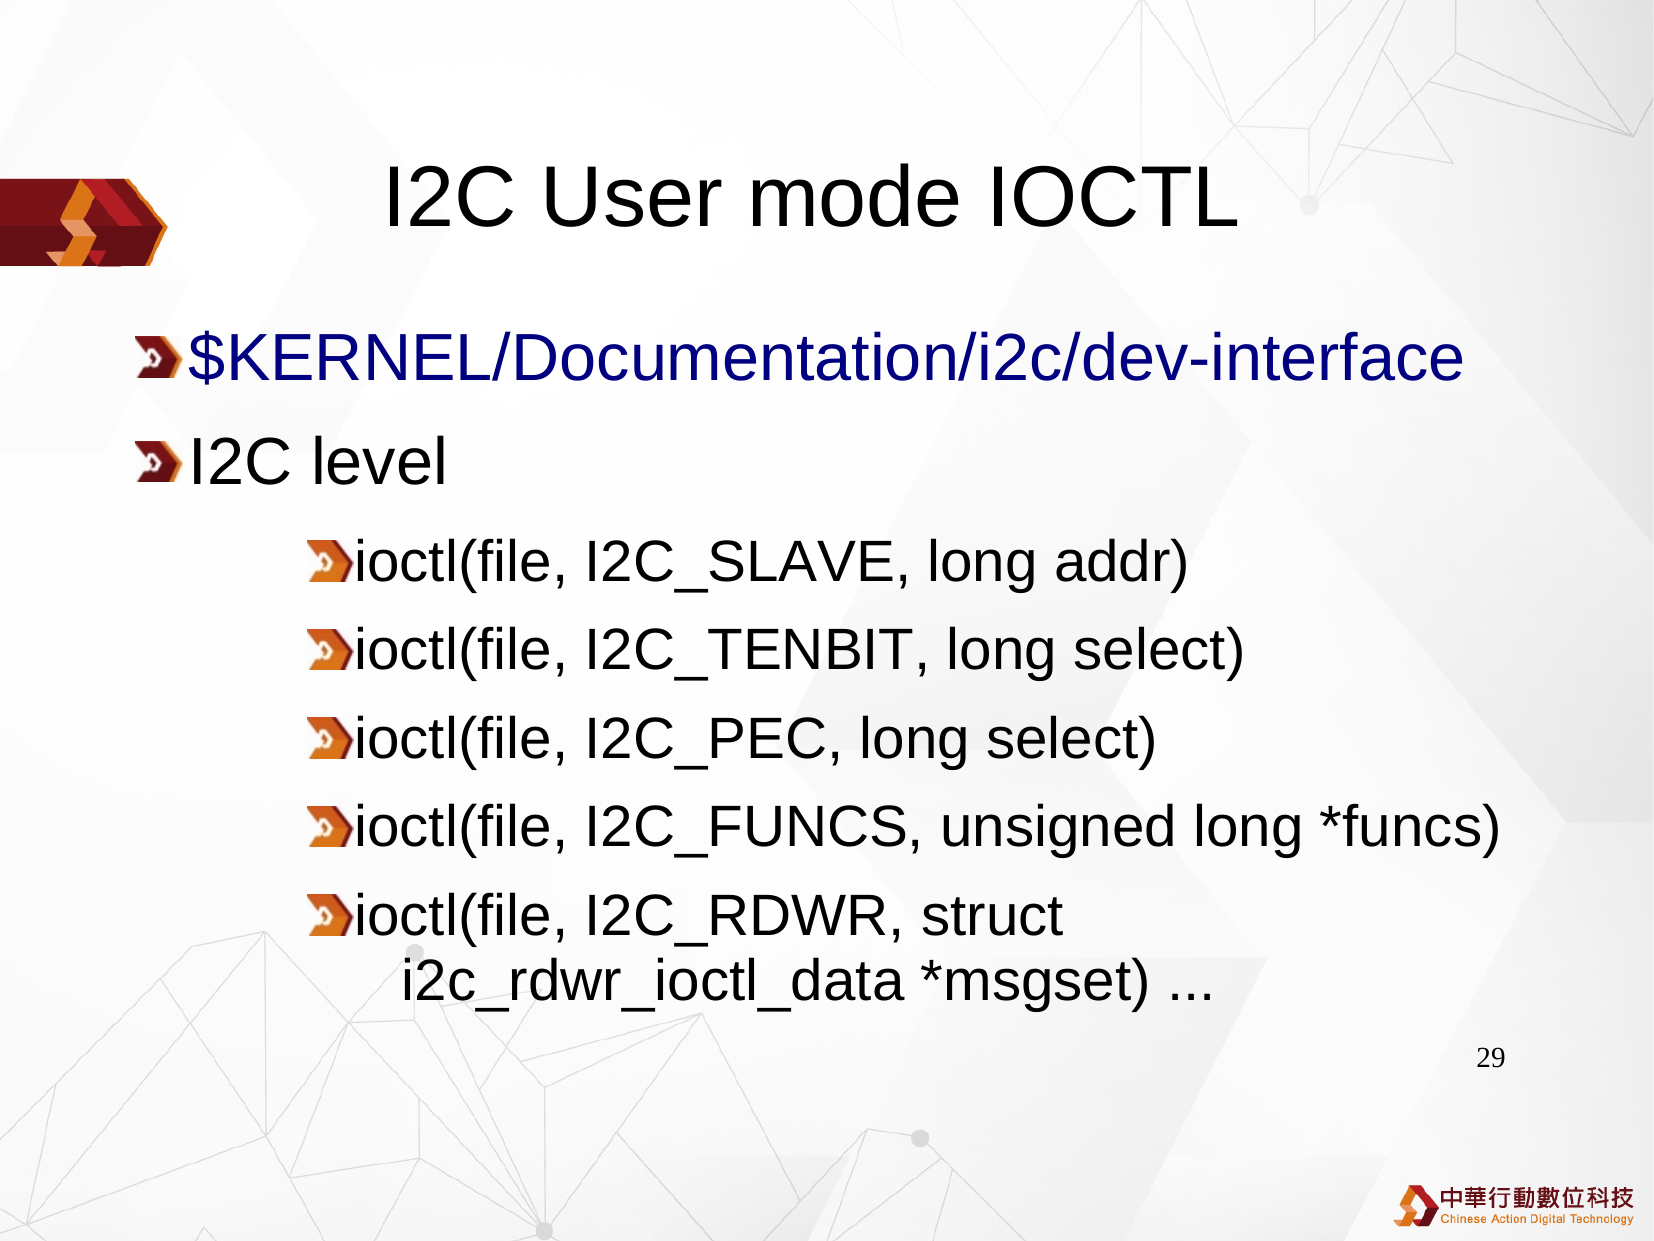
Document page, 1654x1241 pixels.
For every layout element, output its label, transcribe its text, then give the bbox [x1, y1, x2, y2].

list $KERNEL/Documentation/i2c/dev-interface I2C level ioctl(file, I2C_SLAVE, long addr) ioctl(file, I2C_TENBIT, long select) ioctl(file, I2C_PEC, long select) ioctl(file, I2C_FUNCS, unsigned long *funcs) ioctl(file, I2C_RDWR, struct i2c_rdwr_ioctl_data *msgset) ... [118, 319, 1571, 1200]
picture [0, 0, 1654, 1241]
title I2C User mode IOCTL [118, 112, 1506, 281]
